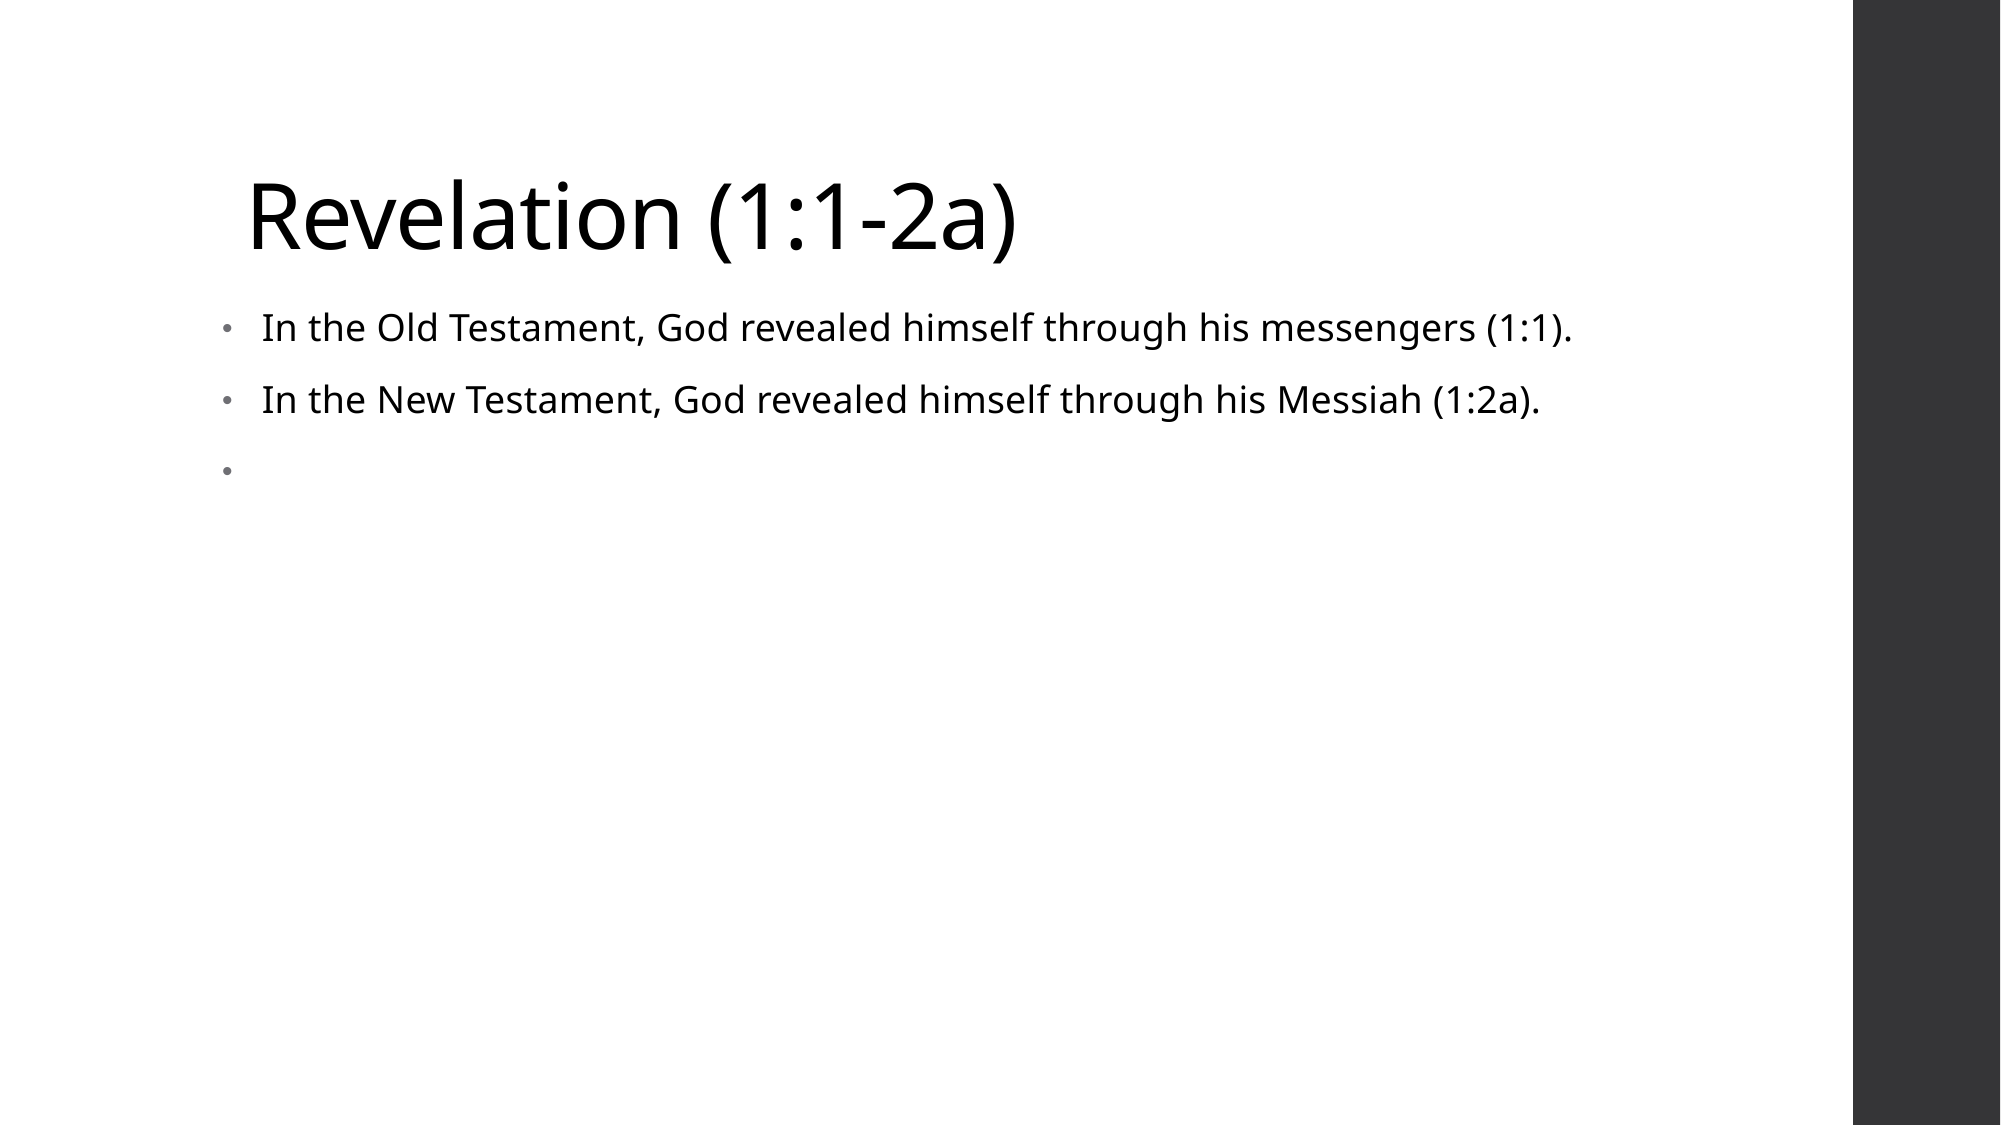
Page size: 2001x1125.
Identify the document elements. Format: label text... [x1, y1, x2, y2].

title Revelation (1:1-2a) [206, 60, 1797, 278]
list In the Old Testament, God revealed himself through his messengers (1:1). In the New Testament, God revealed himself through his Messiah (1:2a). [206, 299, 1617, 1014]
